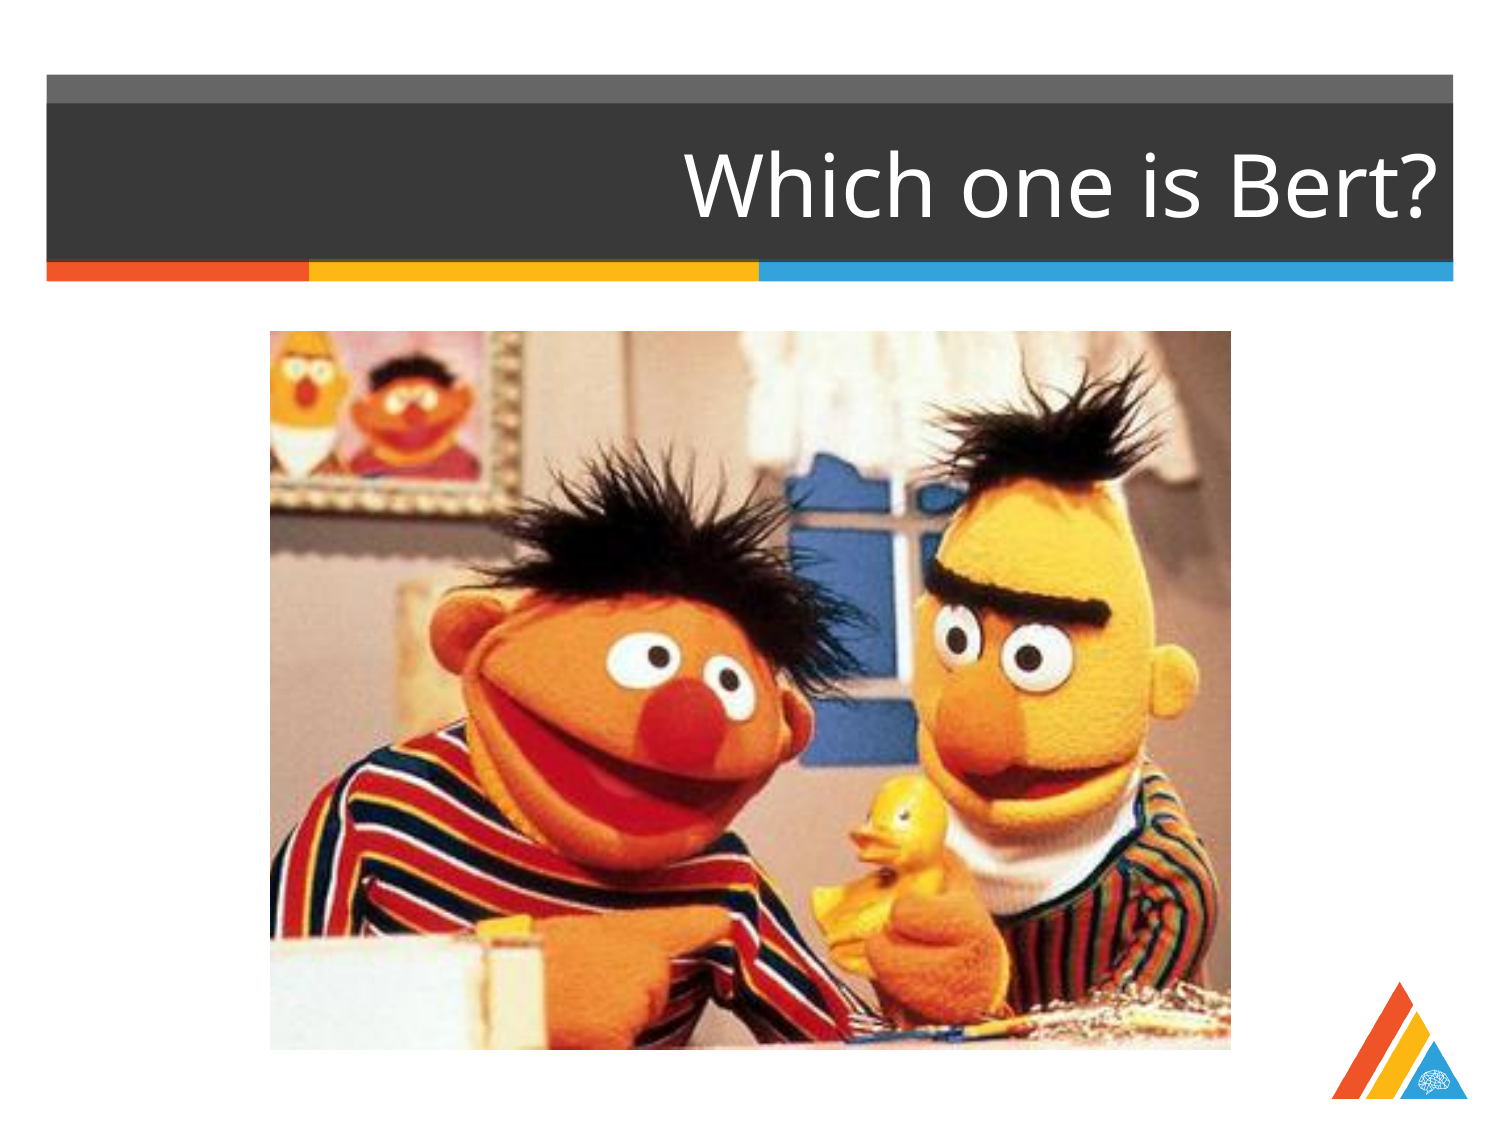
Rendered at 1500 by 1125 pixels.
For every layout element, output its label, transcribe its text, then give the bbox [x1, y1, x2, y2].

picture [270, 331, 1231, 1051]
picture [1331, 981, 1468, 1099]
title Which one is Bert? [46, 103, 1454, 263]
